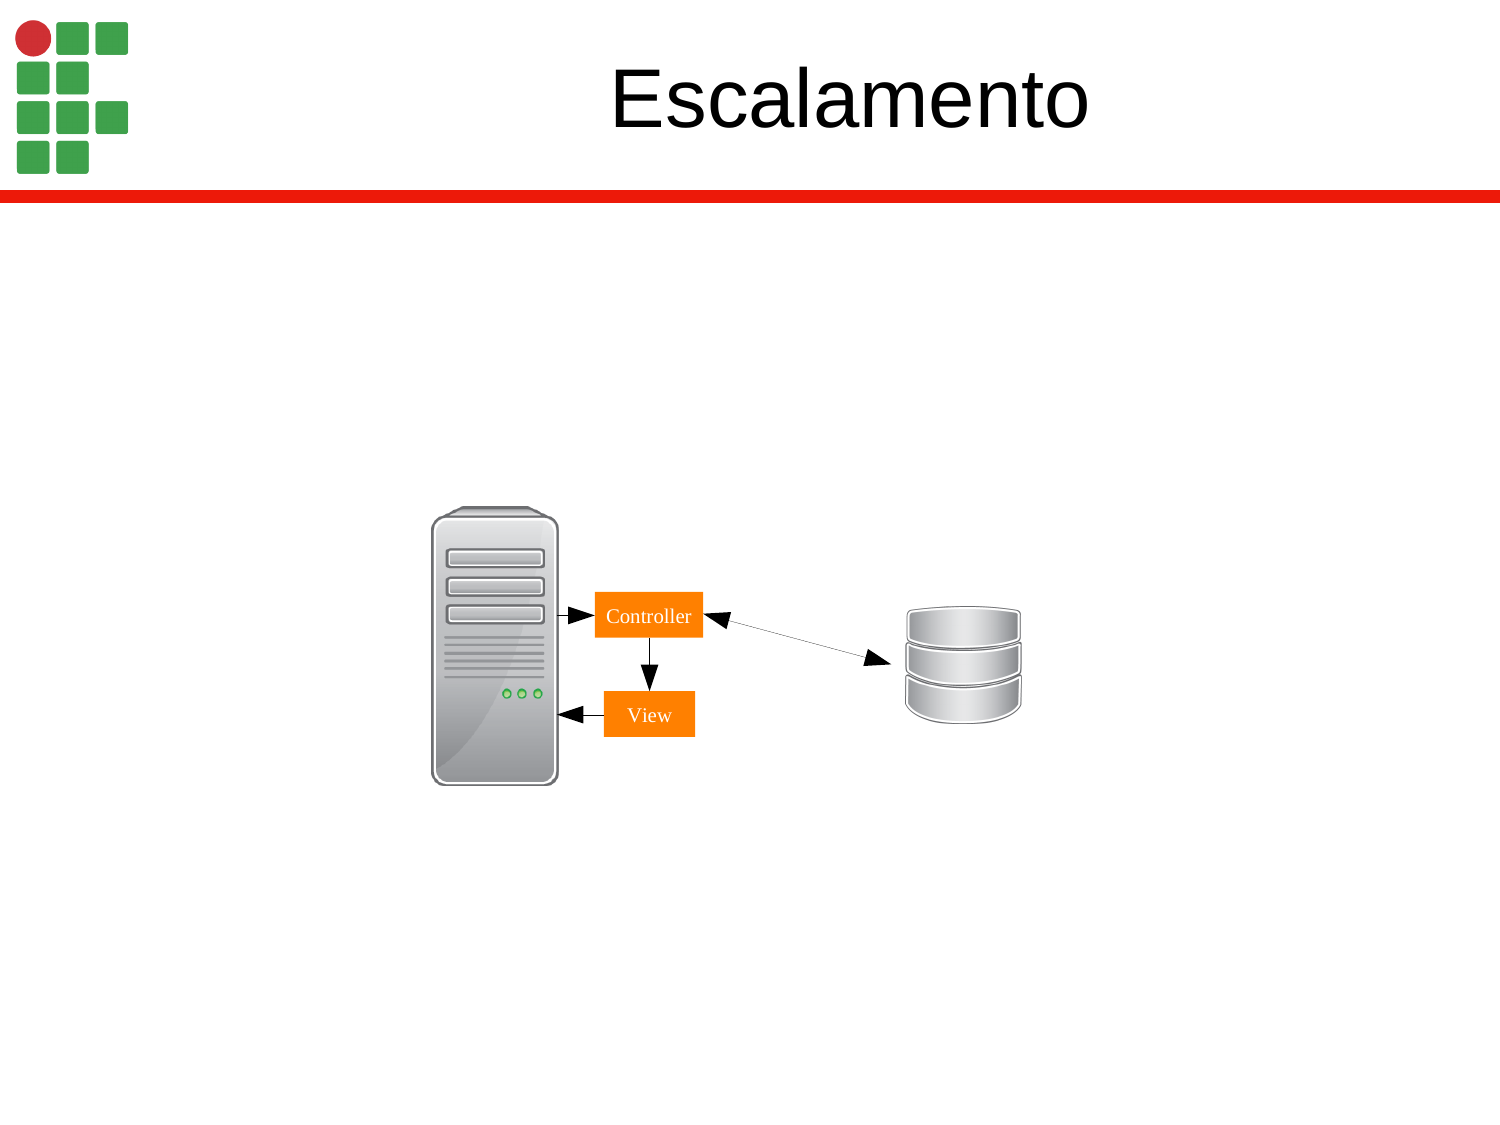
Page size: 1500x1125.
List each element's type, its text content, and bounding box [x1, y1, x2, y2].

text_box Controller [594, 591, 704, 638]
title Escalamento [230, 0, 1471, 188]
picture [14, 16, 130, 178]
picture [905, 606, 1022, 724]
picture [431, 506, 559, 786]
text_box View [603, 691, 696, 737]
